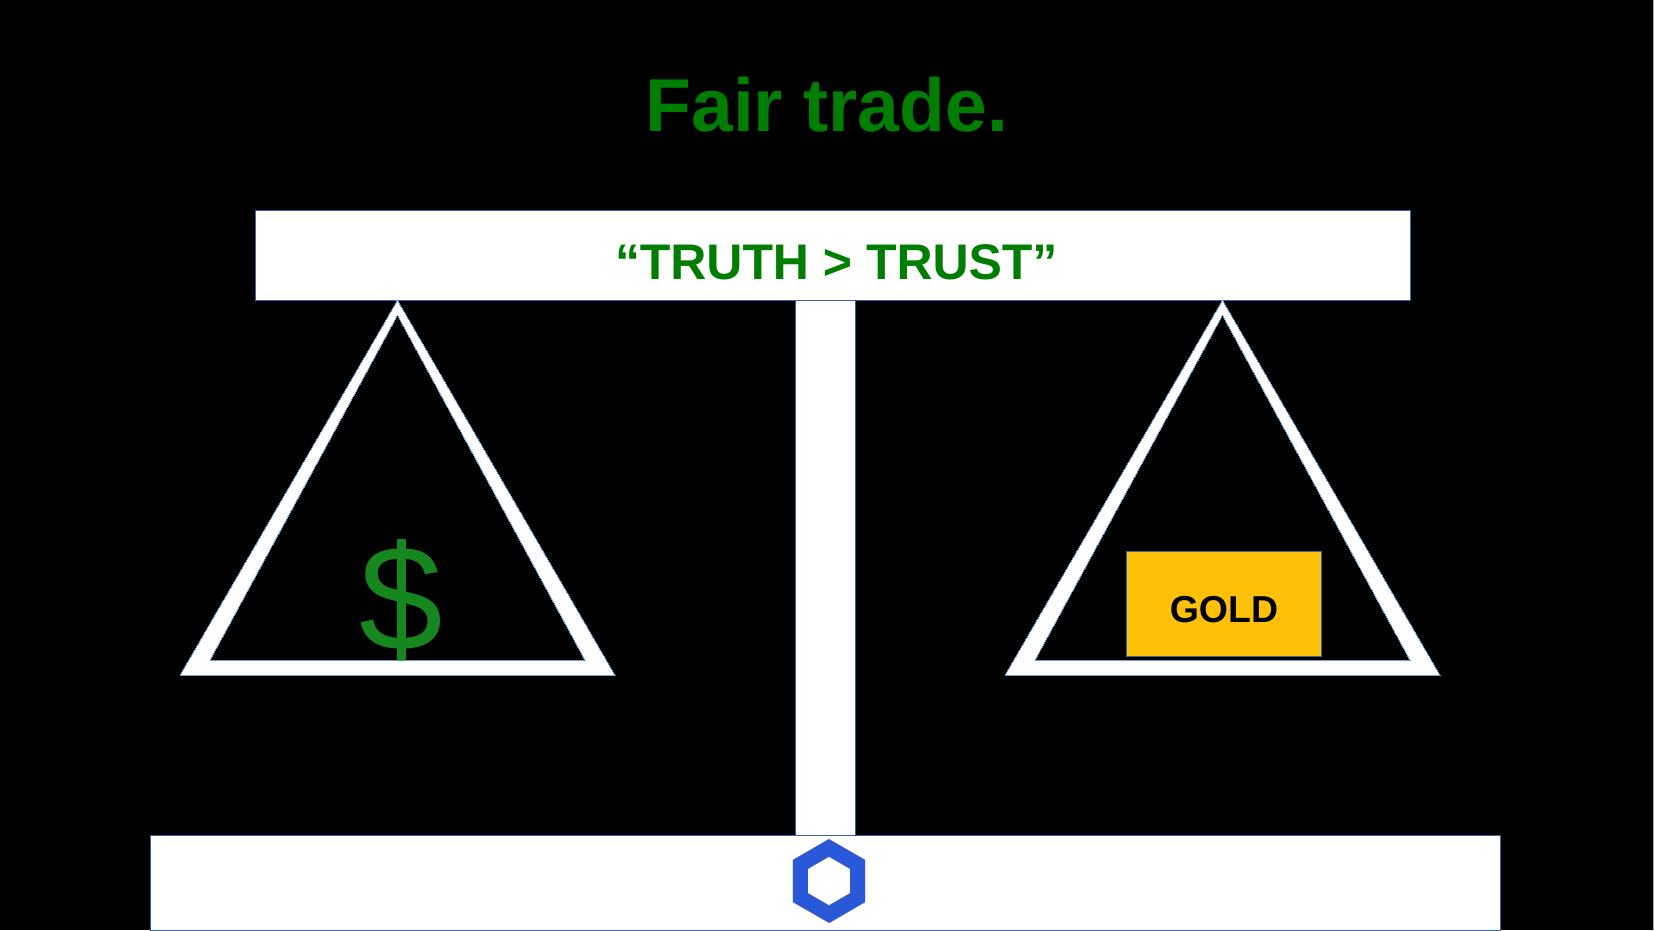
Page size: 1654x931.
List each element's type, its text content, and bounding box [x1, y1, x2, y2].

text_box [150, 302, 1501, 931]
text_box GOLD [1155, 581, 1306, 681]
picture [787, 839, 871, 923]
text_box [180, 302, 616, 676]
title Fair trade. [0, 0, 1654, 211]
text_box [255, 211, 1411, 301]
text_box $ [345, 507, 451, 691]
text_box “TRUTH > TRUST” [258, 226, 1414, 302]
text_box [1005, 302, 1441, 676]
